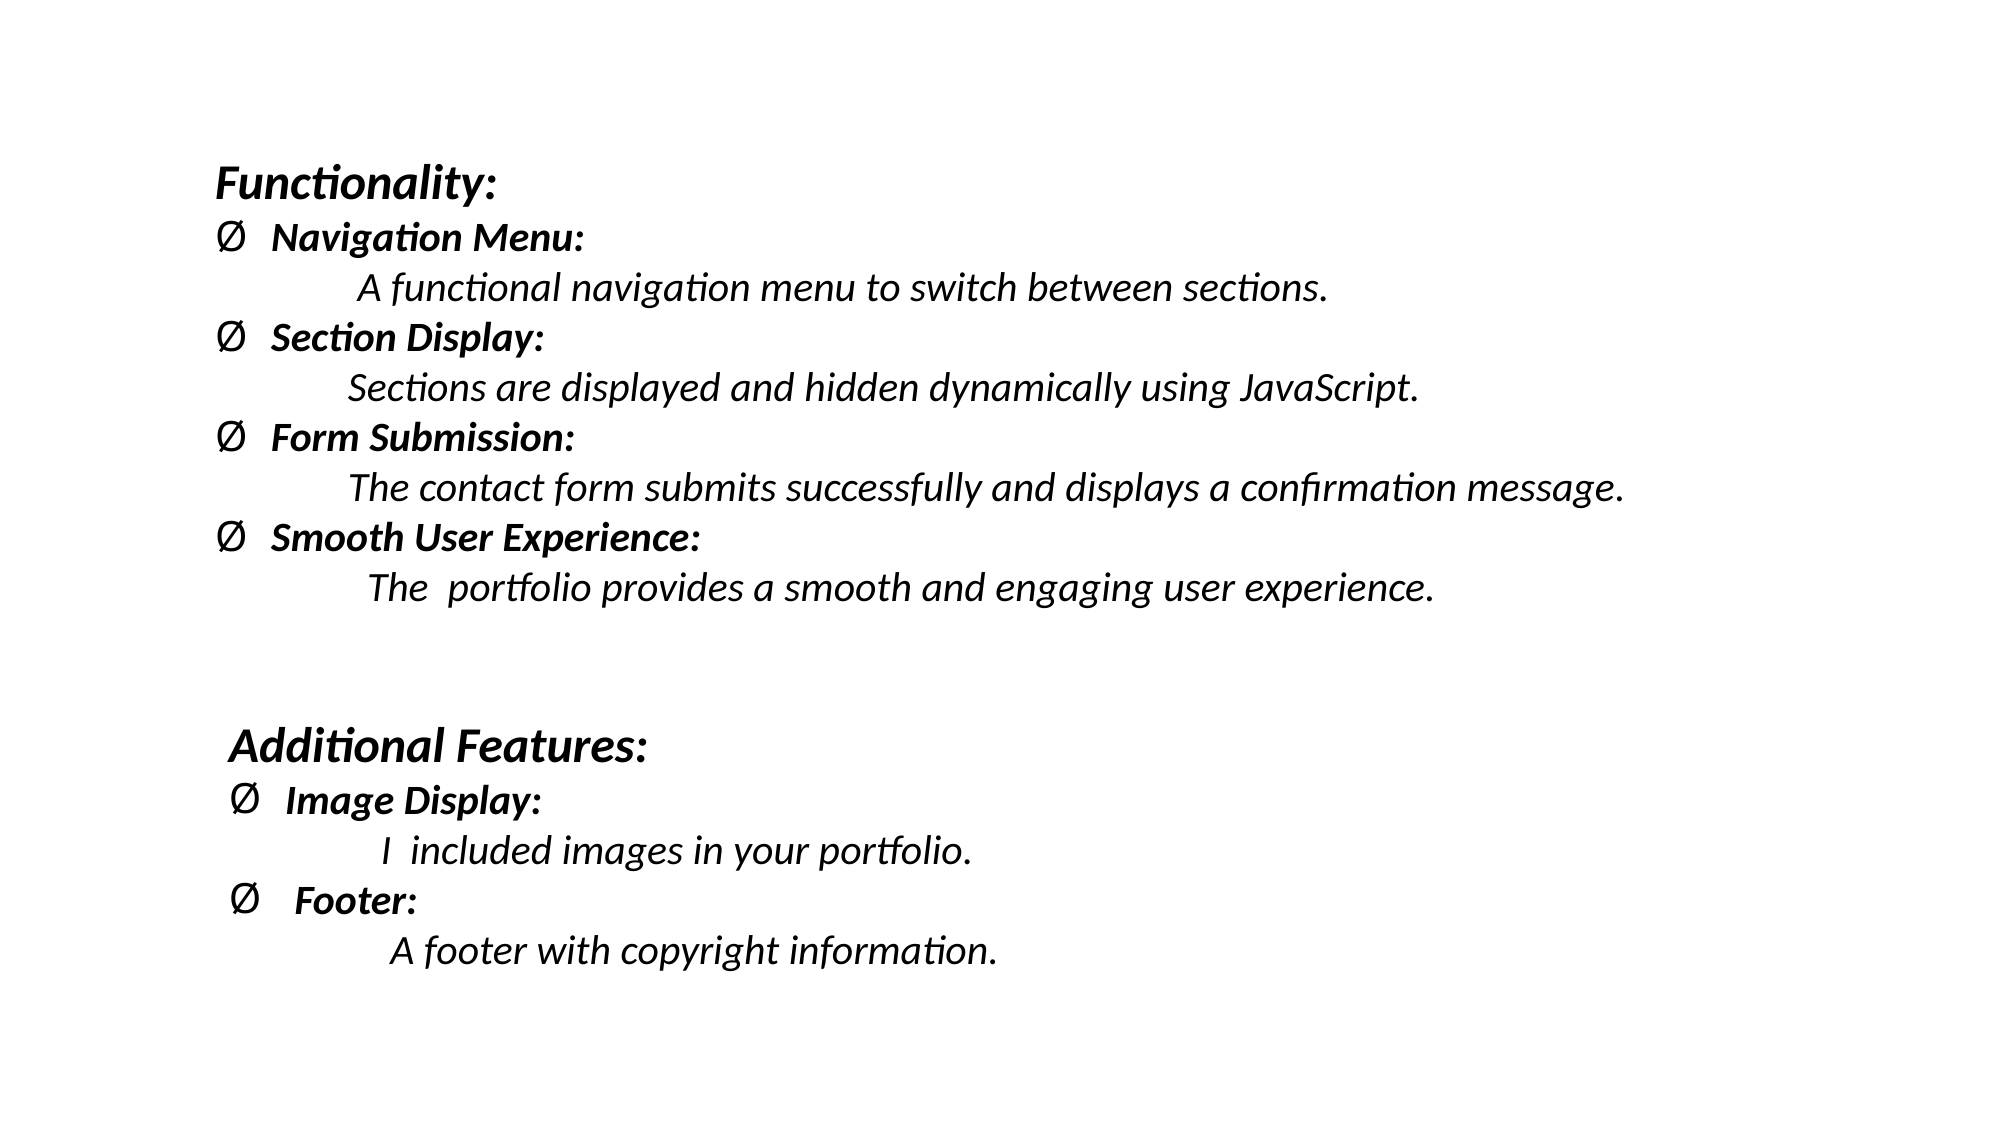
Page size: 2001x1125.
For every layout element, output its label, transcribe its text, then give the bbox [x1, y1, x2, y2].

text_box Additional Features: Image Display: I included images in your portfolio. Footer: A footer with copyright information. [213, 705, 1639, 983]
text_box Functionality: Navigation Menu: A functional navigation menu to switch between sections. Section Display: Sections are displayed and hidden dynamically using JavaScript. Form Submission: The contact form submits successfully and displays a confirmation message. Smooth User Experience: The portfolio provides a smooth and engaging user experience. [200, 142, 1738, 622]
